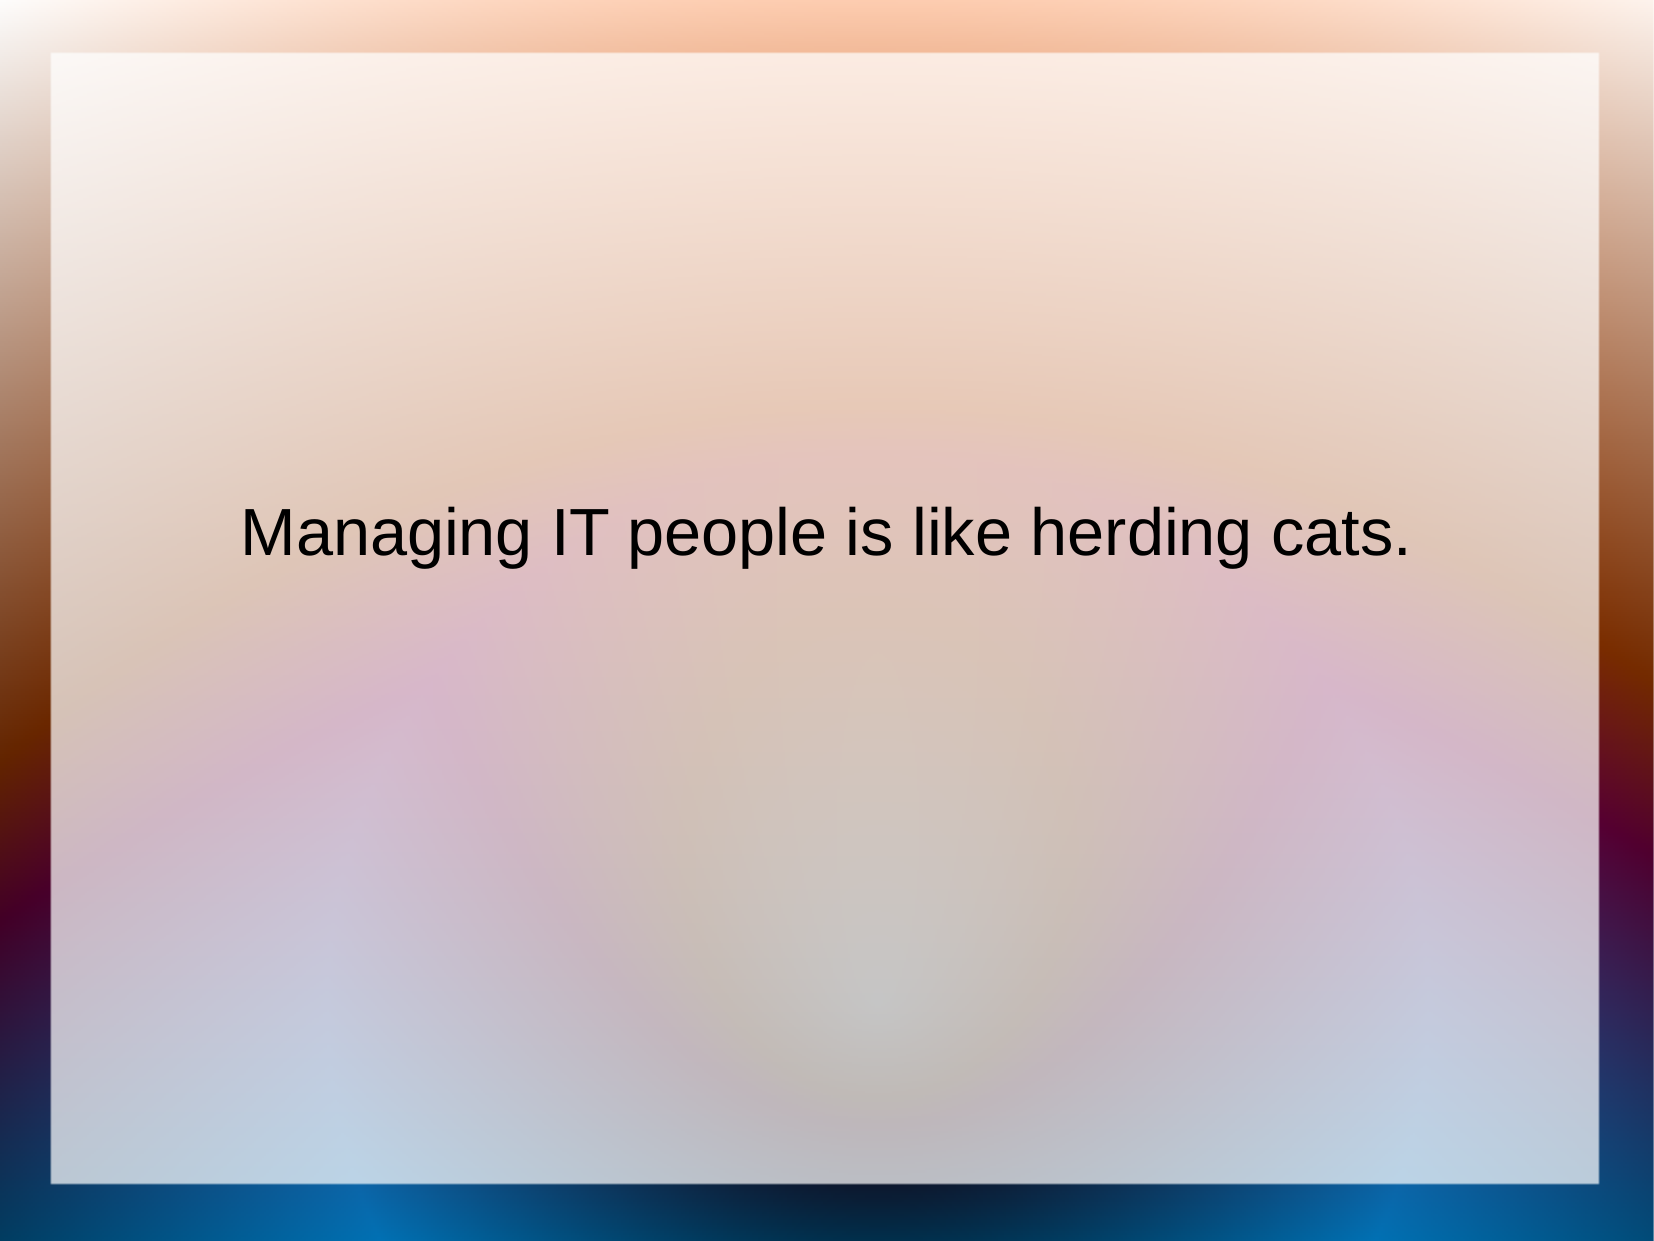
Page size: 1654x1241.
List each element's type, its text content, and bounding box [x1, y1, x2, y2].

picture [0, 0, 1654, 1241]
subtitle Managing IT people is like herding cats. [82, 55, 1571, 1010]
